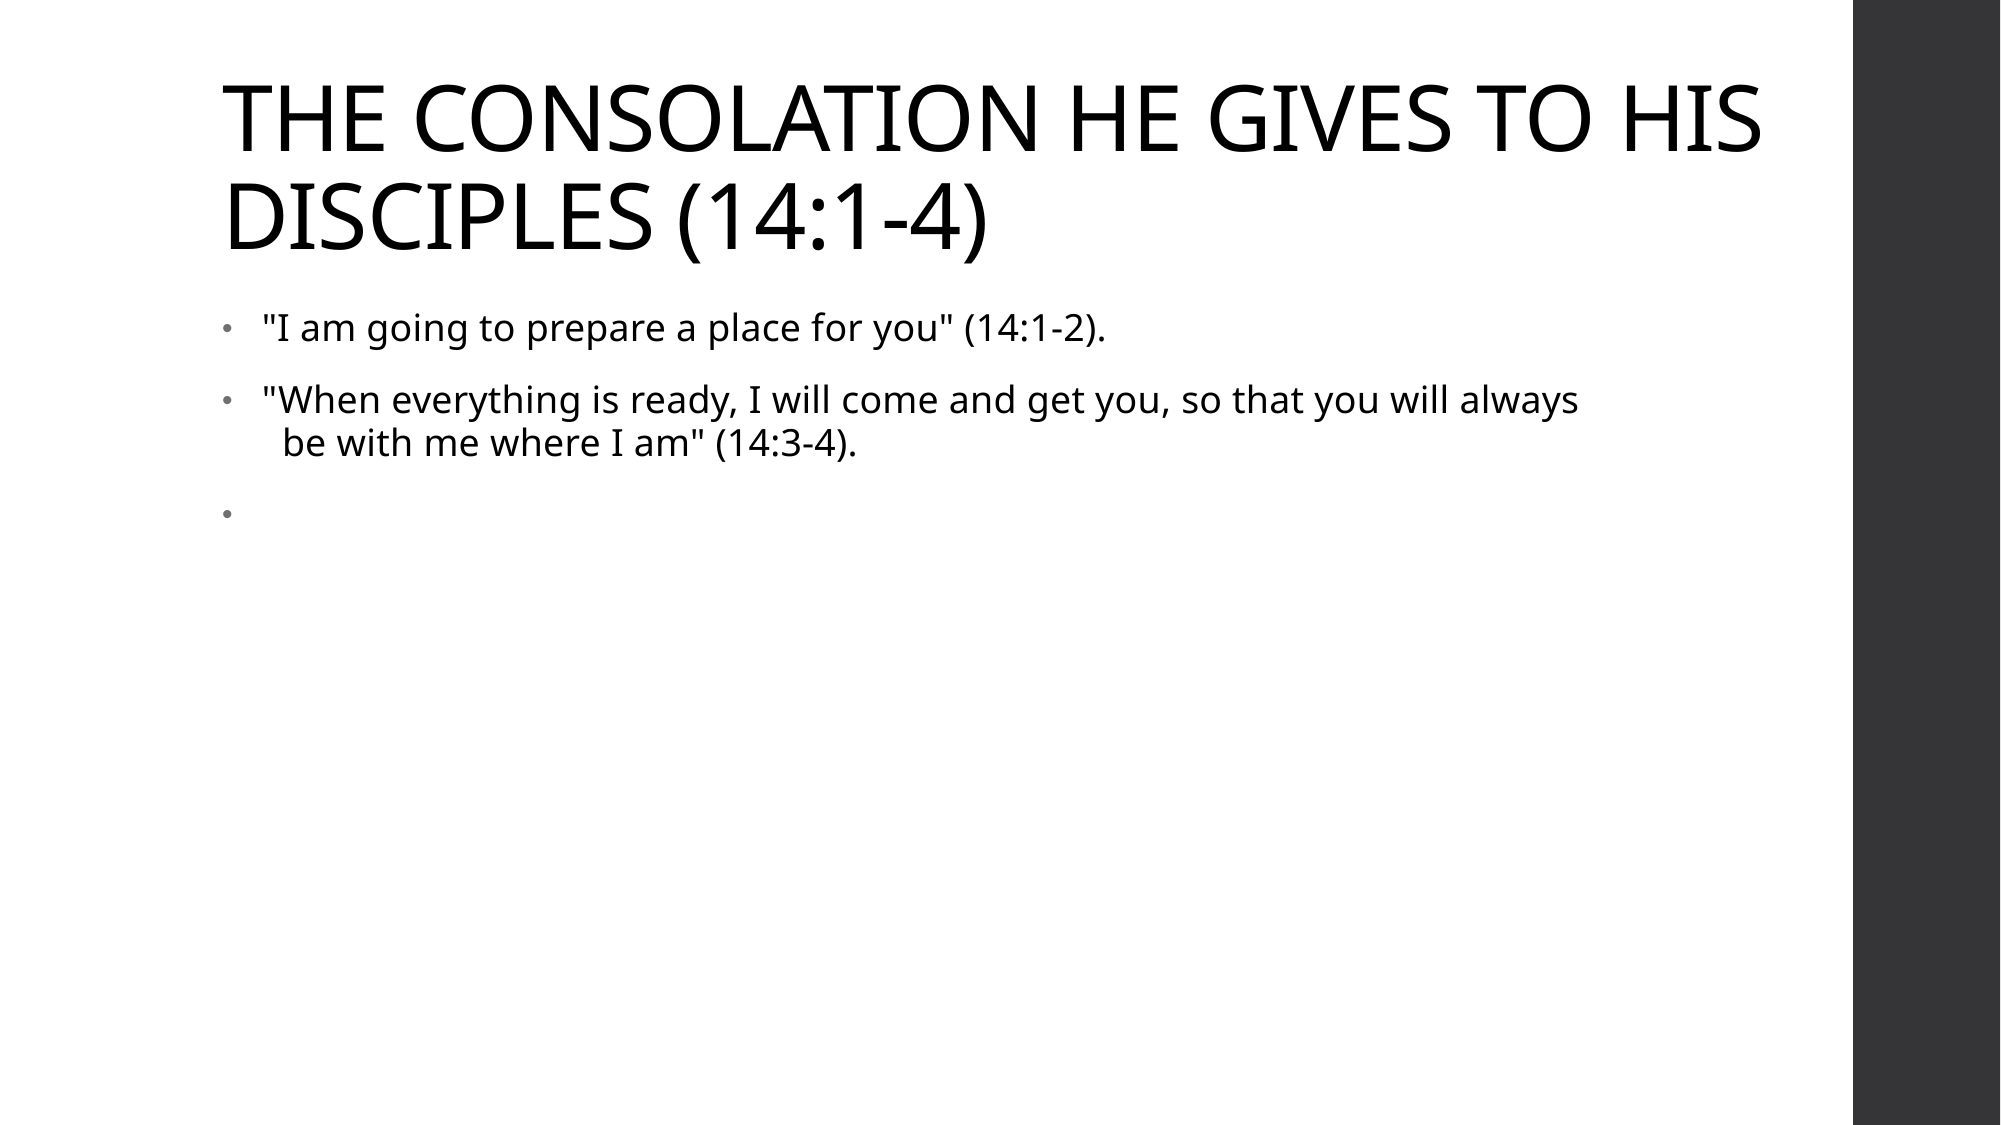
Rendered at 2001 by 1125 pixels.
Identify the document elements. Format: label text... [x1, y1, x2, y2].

title THE CONSOLATION HE GIVES TO HIS DISCIPLES (14:1-4) [206, 60, 1797, 278]
list "I am going to prepare a place for you" (14:1-2). "When everything is ready, I will come and get you, so that you will always be with me where I am" (14:3-4). [206, 299, 1617, 1014]
